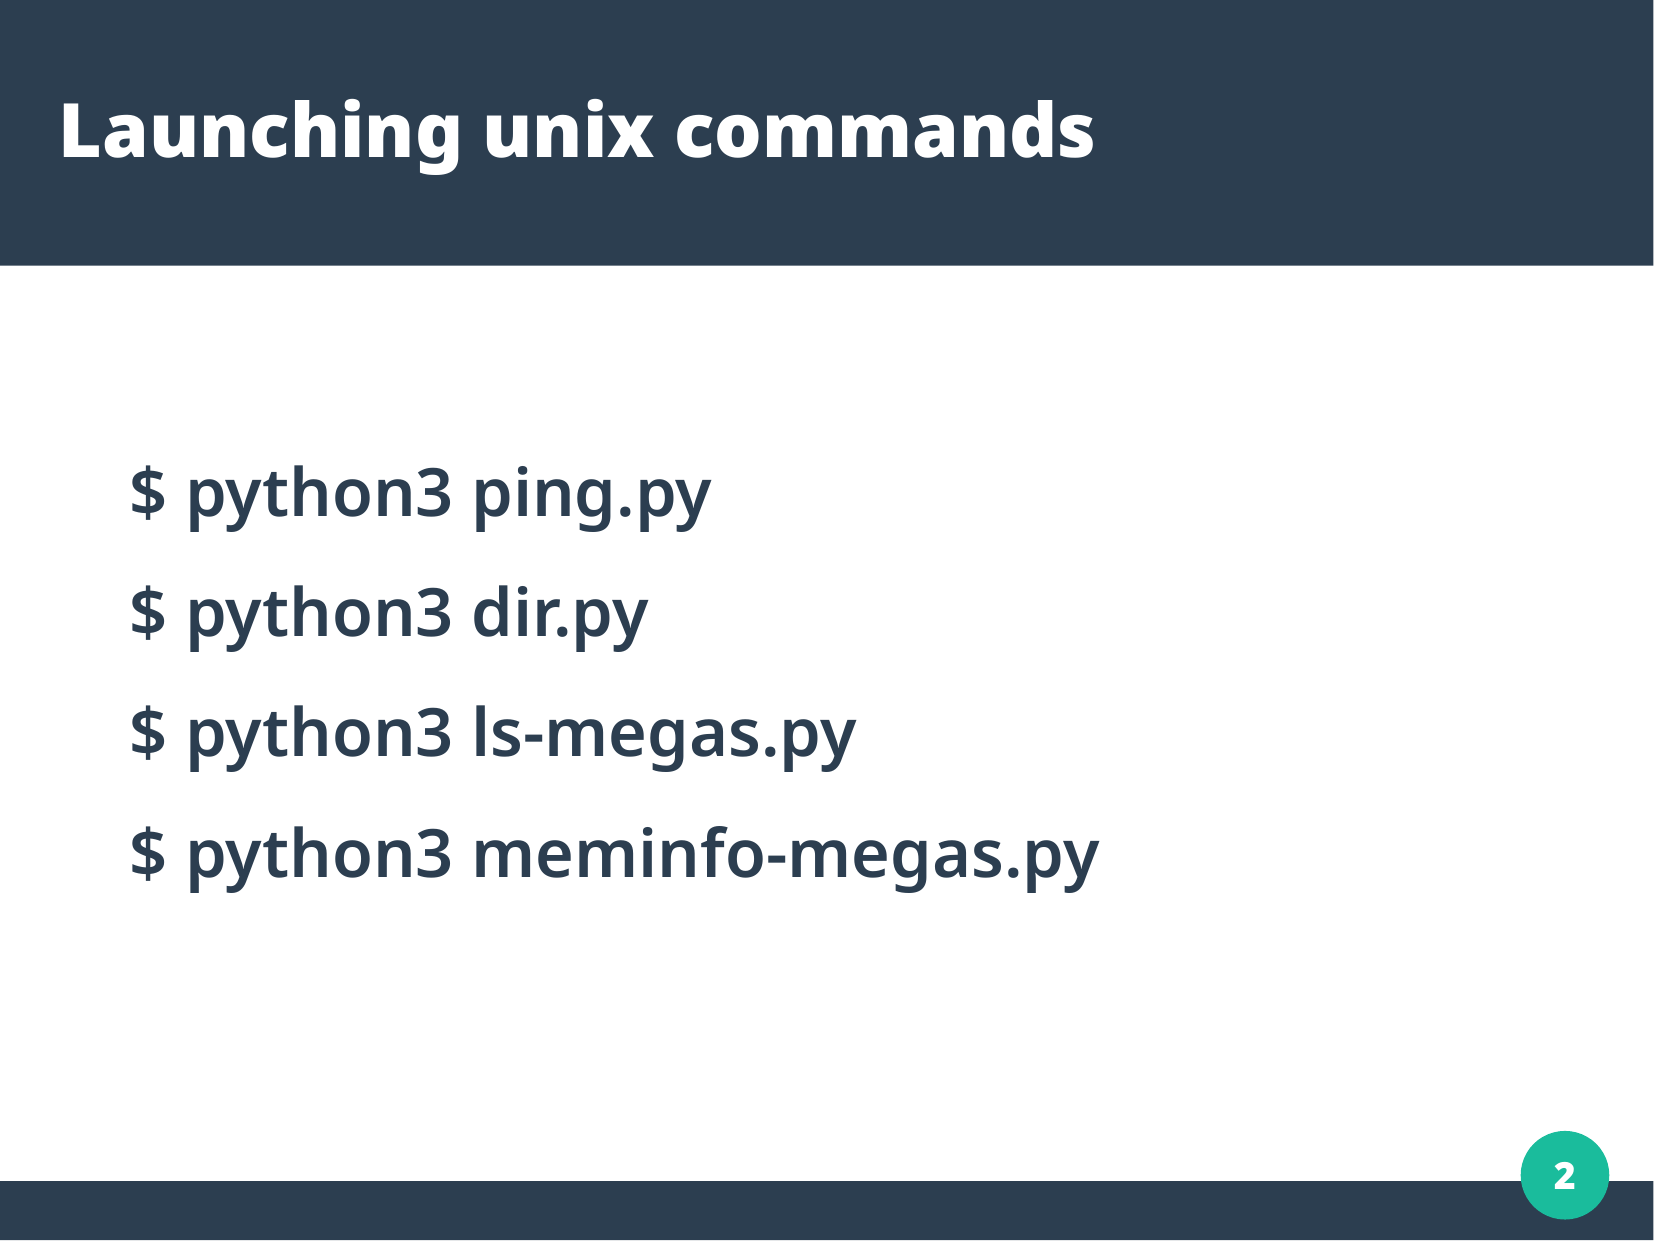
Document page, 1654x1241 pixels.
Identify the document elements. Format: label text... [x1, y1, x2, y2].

title Launching unix commands [59, 49, 1595, 207]
list $ python3 ping.py $ python3 dir.py $ python3 ls-megas.py $ python3 meminfo-megas.py [59, 324, 1595, 1152]
